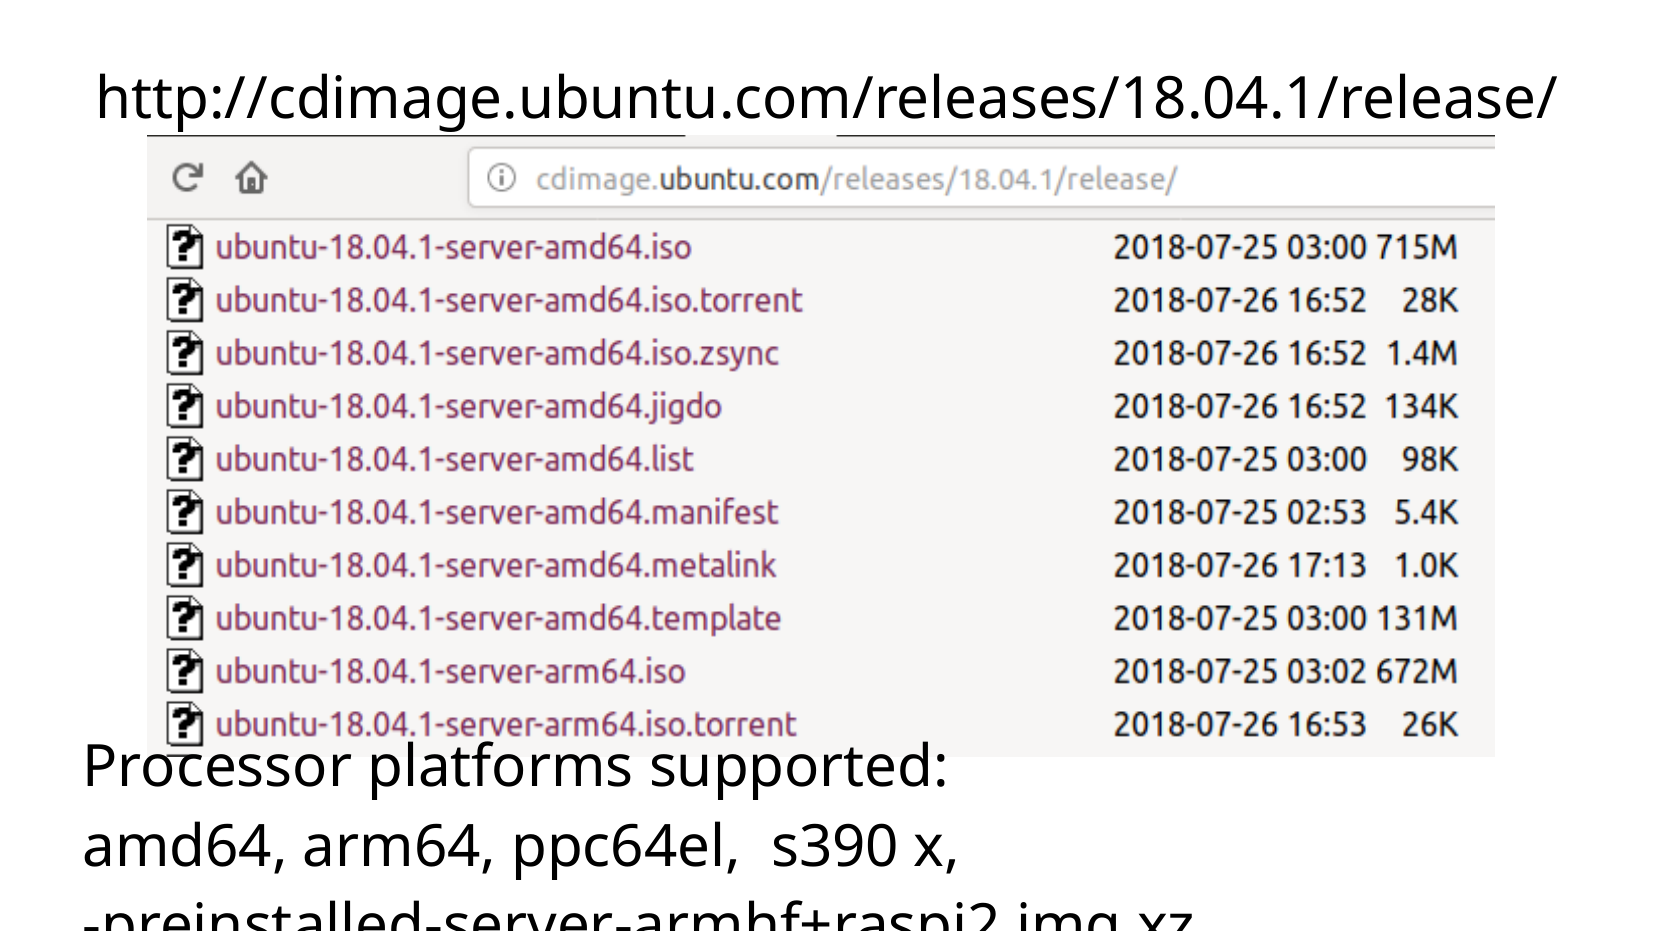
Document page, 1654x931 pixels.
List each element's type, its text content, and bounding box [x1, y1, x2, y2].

text_box Processor platforms supported: amd64, arm64, ppc64el, s390 x, -preinstalled-server-armhf+raspi2.img.xz [82, 755, 1571, 931]
picture [147, 135, 1495, 755]
title http://cdimage.ubuntu.com/releases/18.04.1/release/ [82, 50, 1571, 142]
